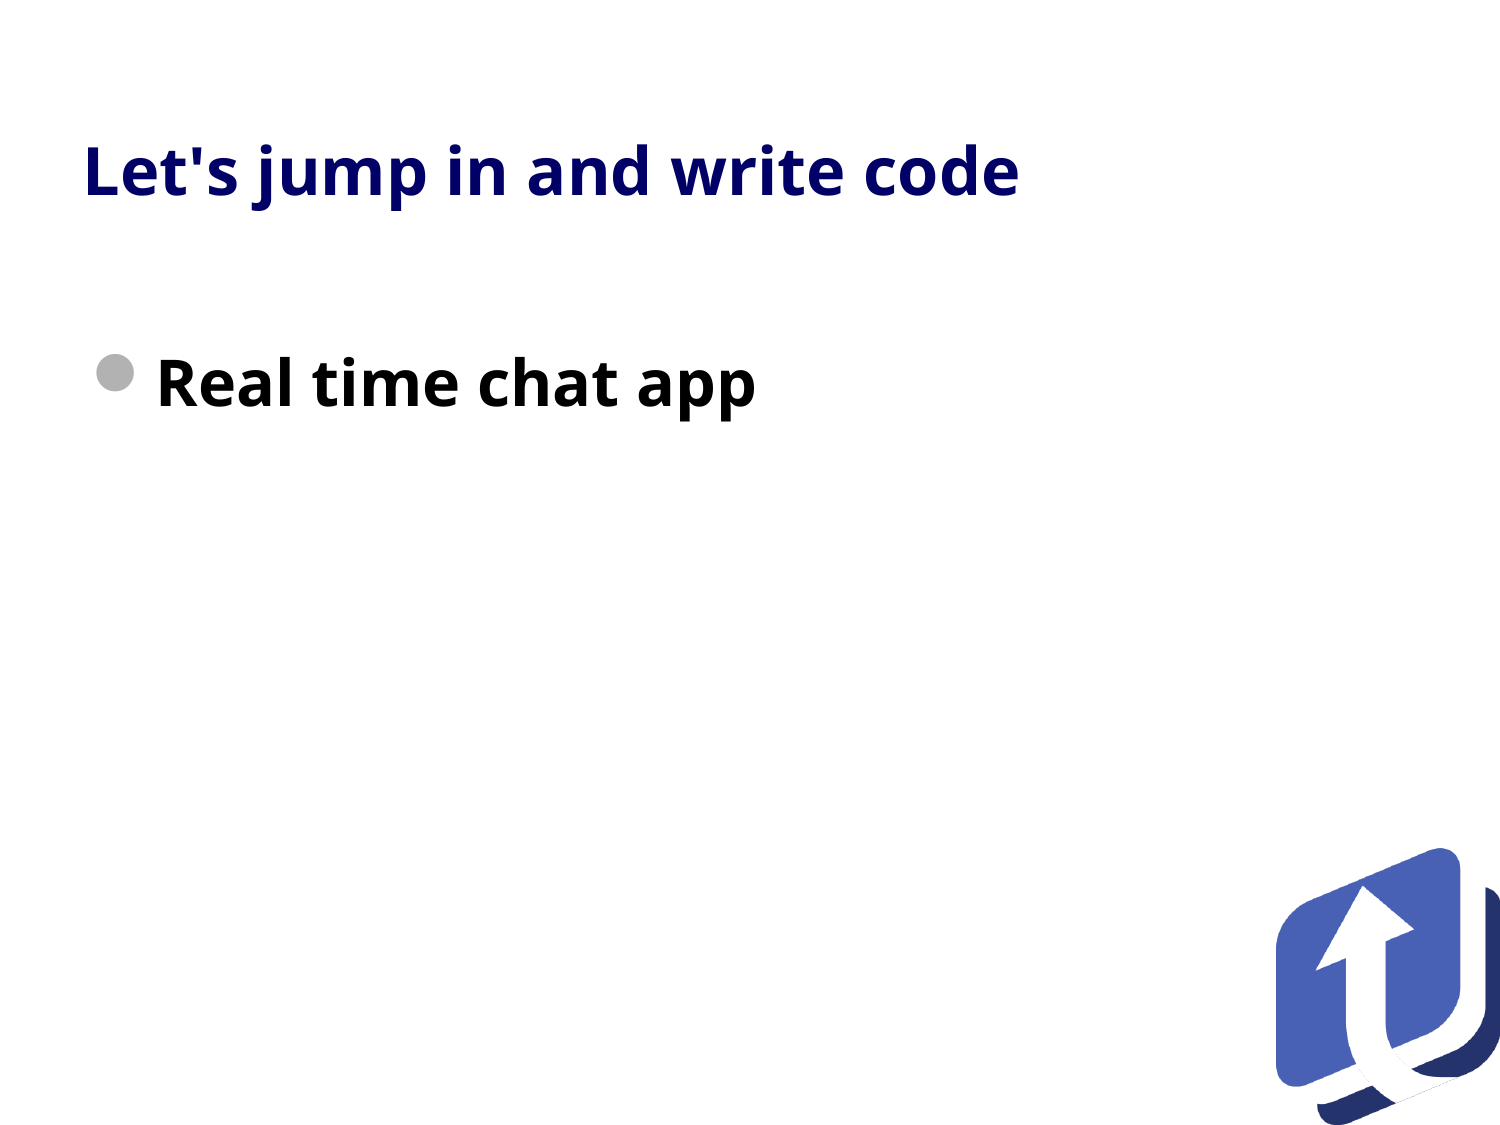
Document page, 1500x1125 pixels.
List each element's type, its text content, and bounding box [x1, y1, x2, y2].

title Let's jump in and write code [74, 97, 1423, 242]
picture [1276, 848, 1500, 1125]
list Real time chat app [74, 307, 1273, 1085]
